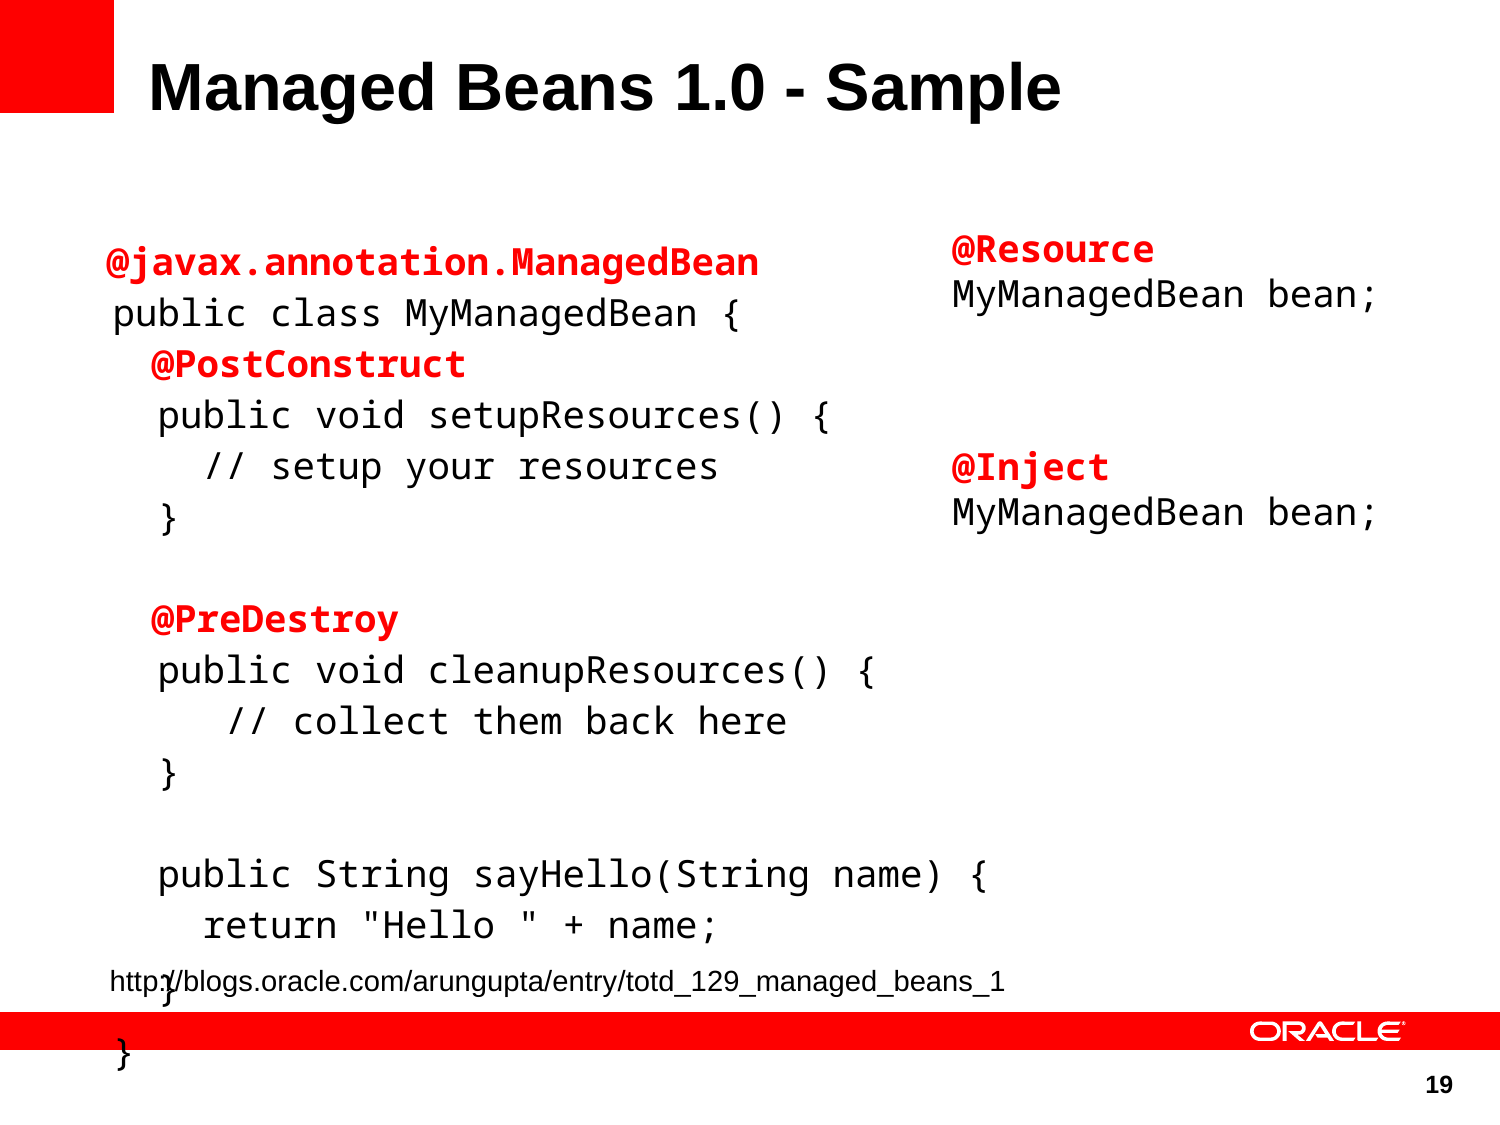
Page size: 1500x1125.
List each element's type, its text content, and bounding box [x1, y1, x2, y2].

list @javax.annotation.ManagedBean @PostConstruct @PreDestroy [106, 235, 857, 676]
picture [0, 1012, 1500, 1050]
title Managed Beans 1.0 - Sample [133, 30, 1378, 144]
picture [0, 0, 114, 113]
text_box http://blogs.oracle.com/arungupta/entry/totd_129_managed_beans_1 [94, 955, 1136, 1006]
text_box @Resource MyManagedBean bean; [937, 217, 1426, 328]
text_box @Inject MyManagedBean bean; [937, 436, 1426, 547]
list public class MyManagedBean { public void setupResources() { // setup your resources } public void cleanupResources() { // collect them back here } public String sayHello(String name) { return "Hello " + name; } } [112, 235, 1051, 955]
